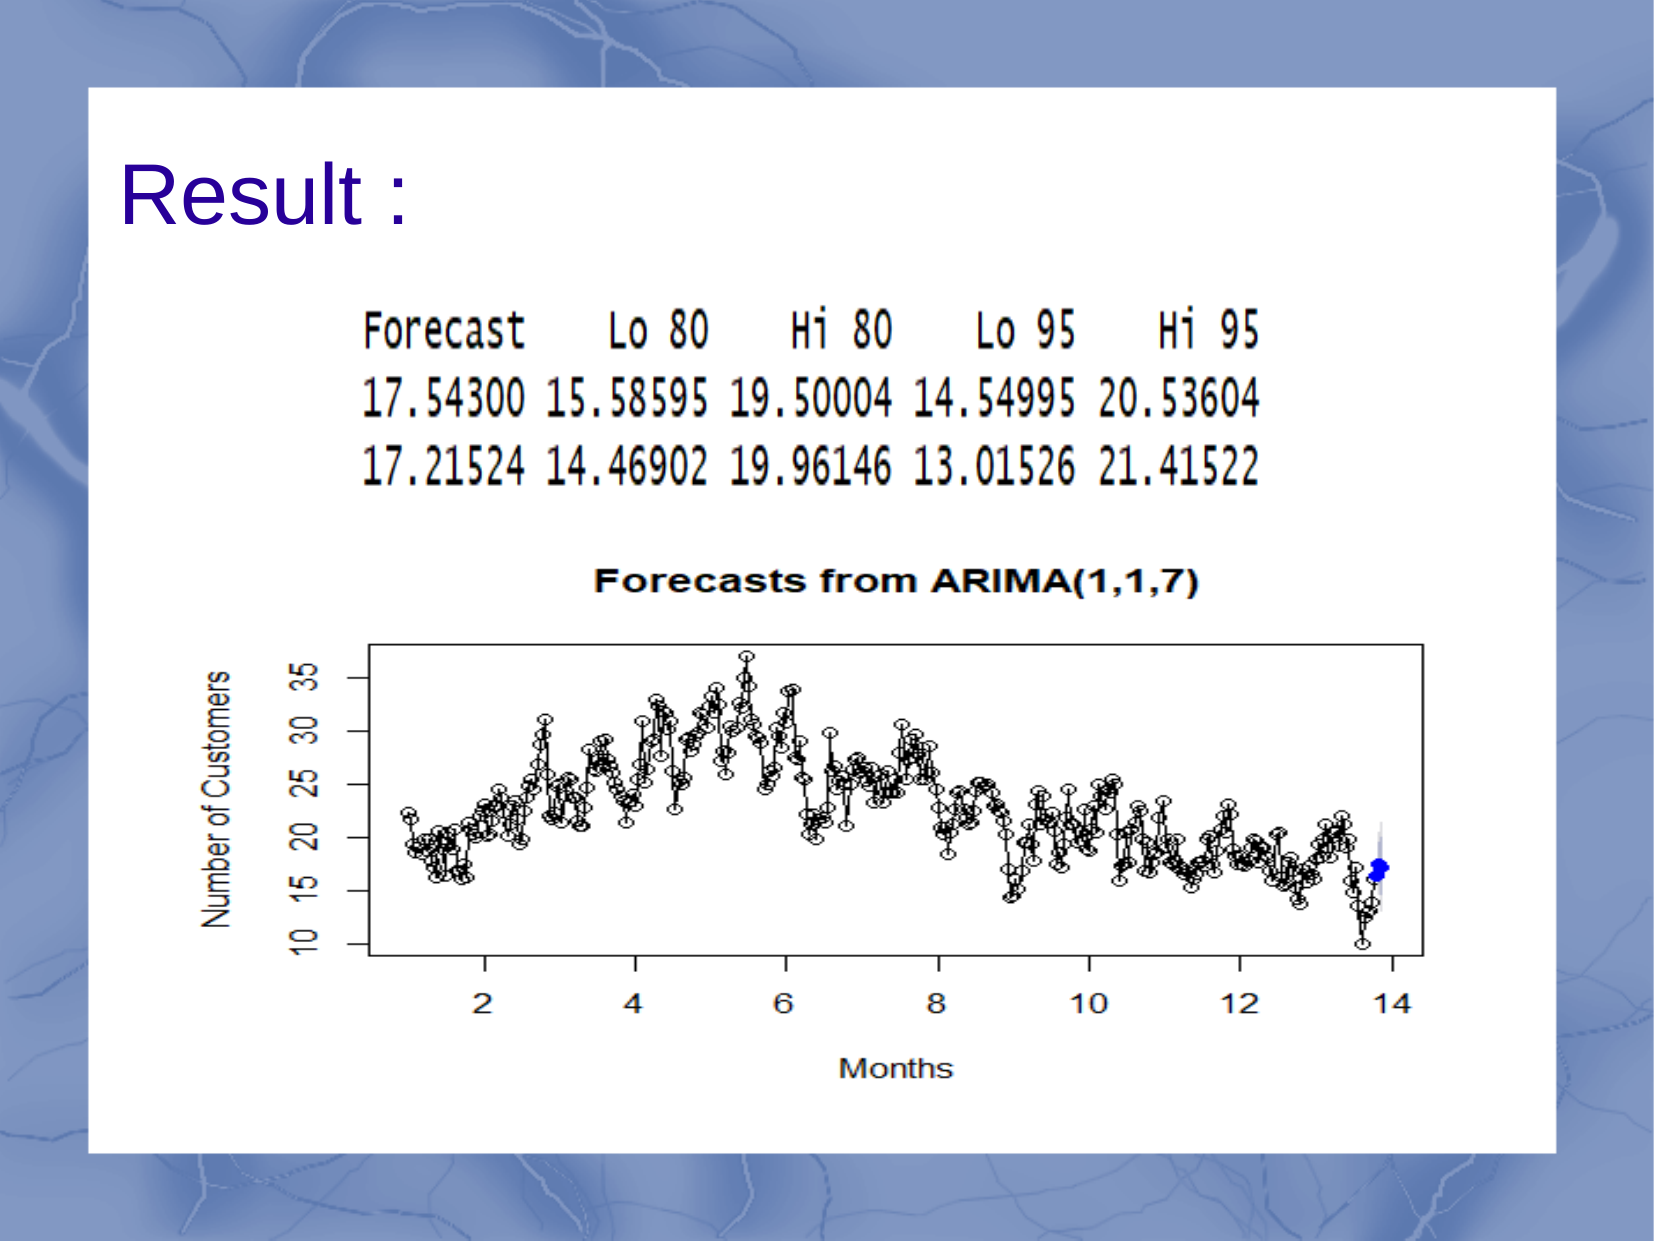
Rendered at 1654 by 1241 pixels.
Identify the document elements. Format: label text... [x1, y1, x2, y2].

title Result : [118, 90, 1536, 298]
picture [0, 0, 1654, 1241]
